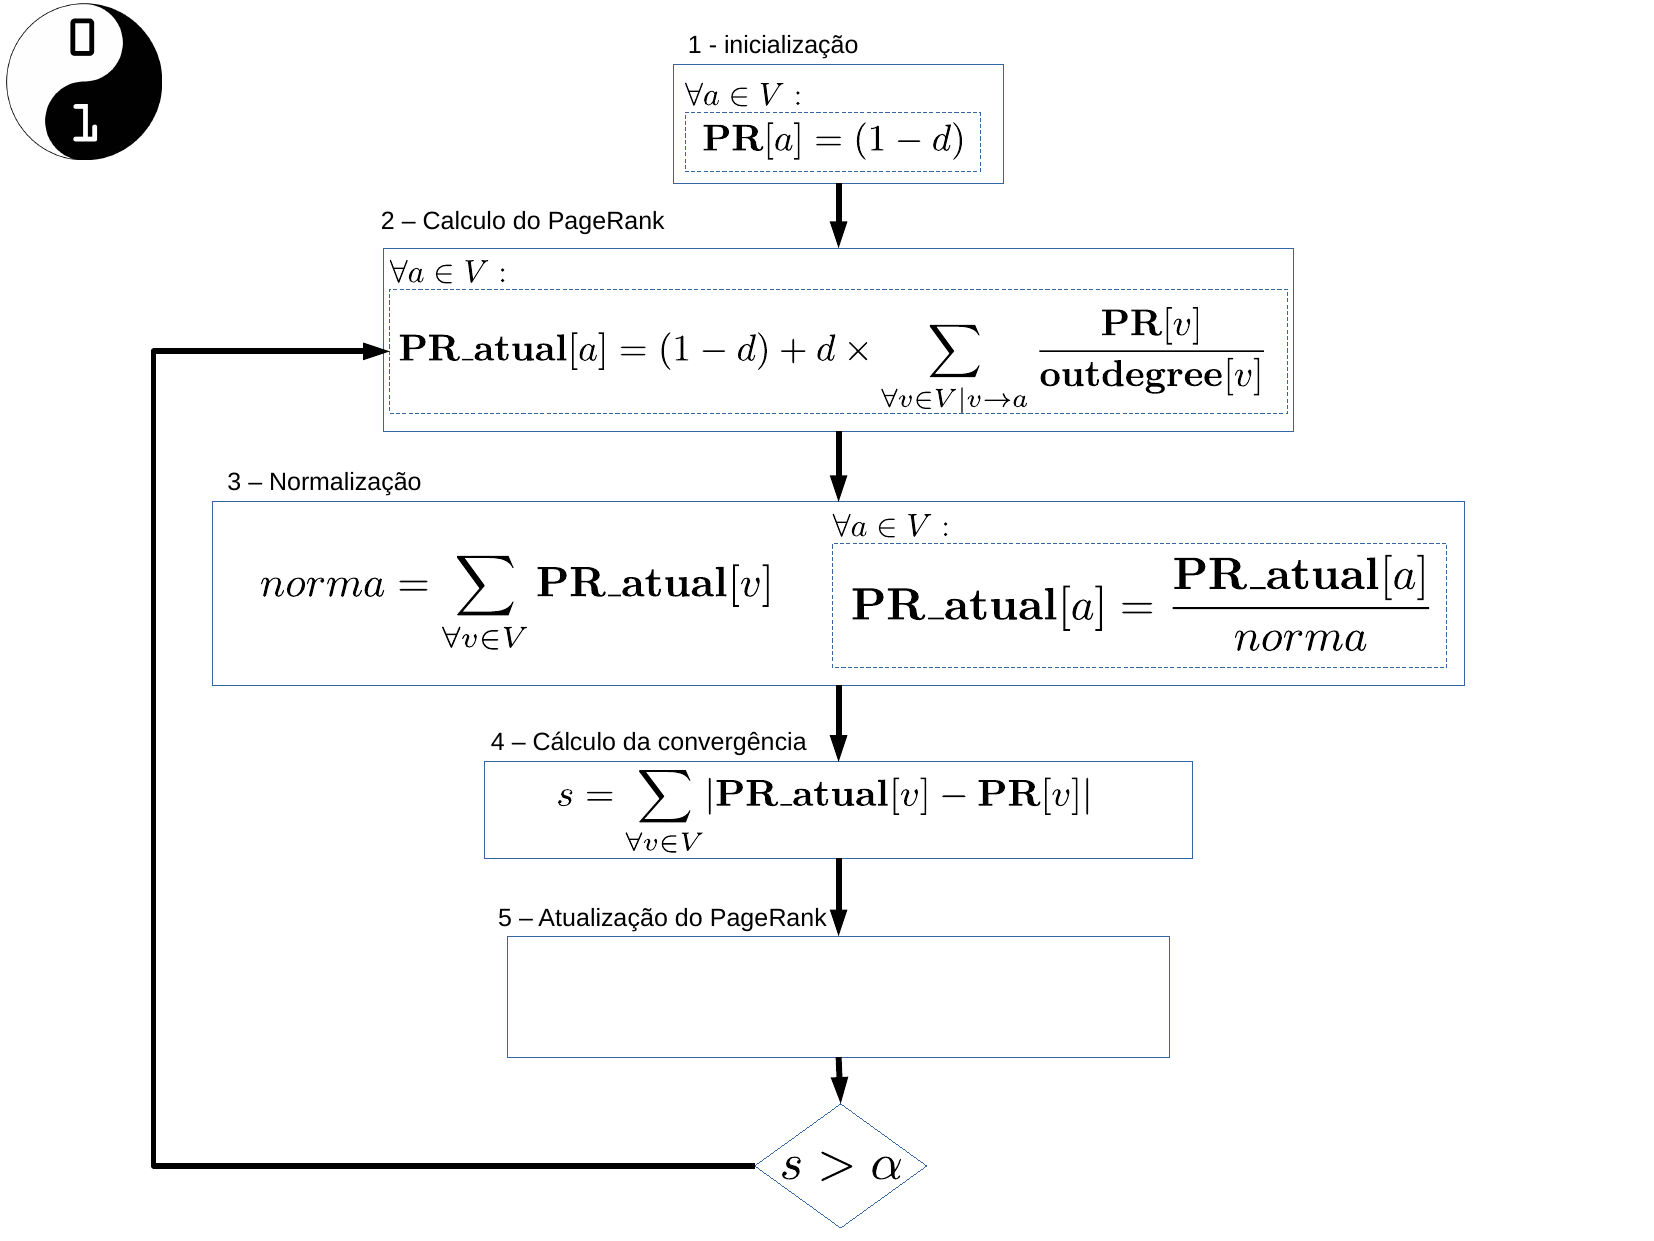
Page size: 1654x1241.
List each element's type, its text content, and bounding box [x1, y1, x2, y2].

picture [6, 3, 162, 160]
text_box 2 – Calculo do PageRank [366, 199, 681, 243]
text_box [673, 64, 1004, 184]
text_box [507, 936, 1170, 1058]
text_box 3 – Normalização [212, 460, 438, 504]
text_box [212, 501, 1465, 686]
text_box [755, 1103, 927, 1228]
text_box 5 – Atualização do PageRank [483, 896, 939, 939]
text_box [484, 761, 1193, 859]
text_box 1 - inicialização [673, 23, 875, 67]
text_box 4 – Cálculo da convergência [476, 720, 823, 764]
text_box [383, 248, 1294, 432]
